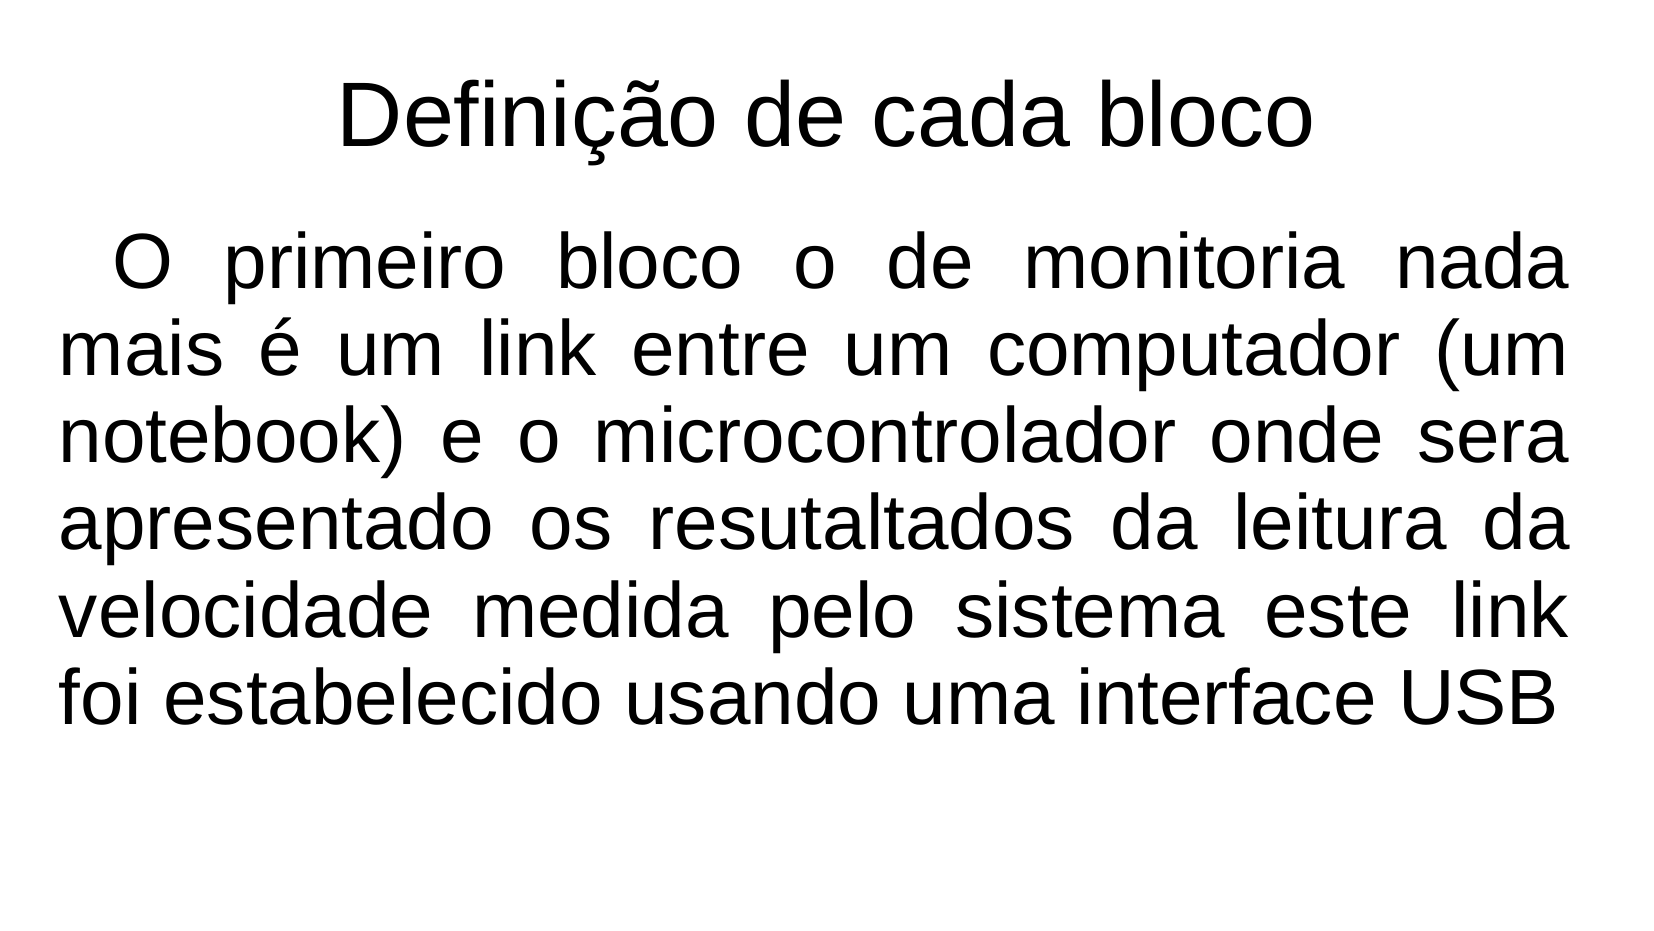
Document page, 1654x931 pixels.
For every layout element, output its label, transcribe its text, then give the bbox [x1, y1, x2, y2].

list O primeiro bloco o de monitoria nada mais é um link entre um computador (um notebook) e o microcontrolador onde sera apresentado os resutaltados da leitura da velocidade medida pelo sistema este link foi estabelecido usando uma interface USB [59, 217, 1571, 827]
title Definição de cada bloco [82, 37, 1571, 193]
